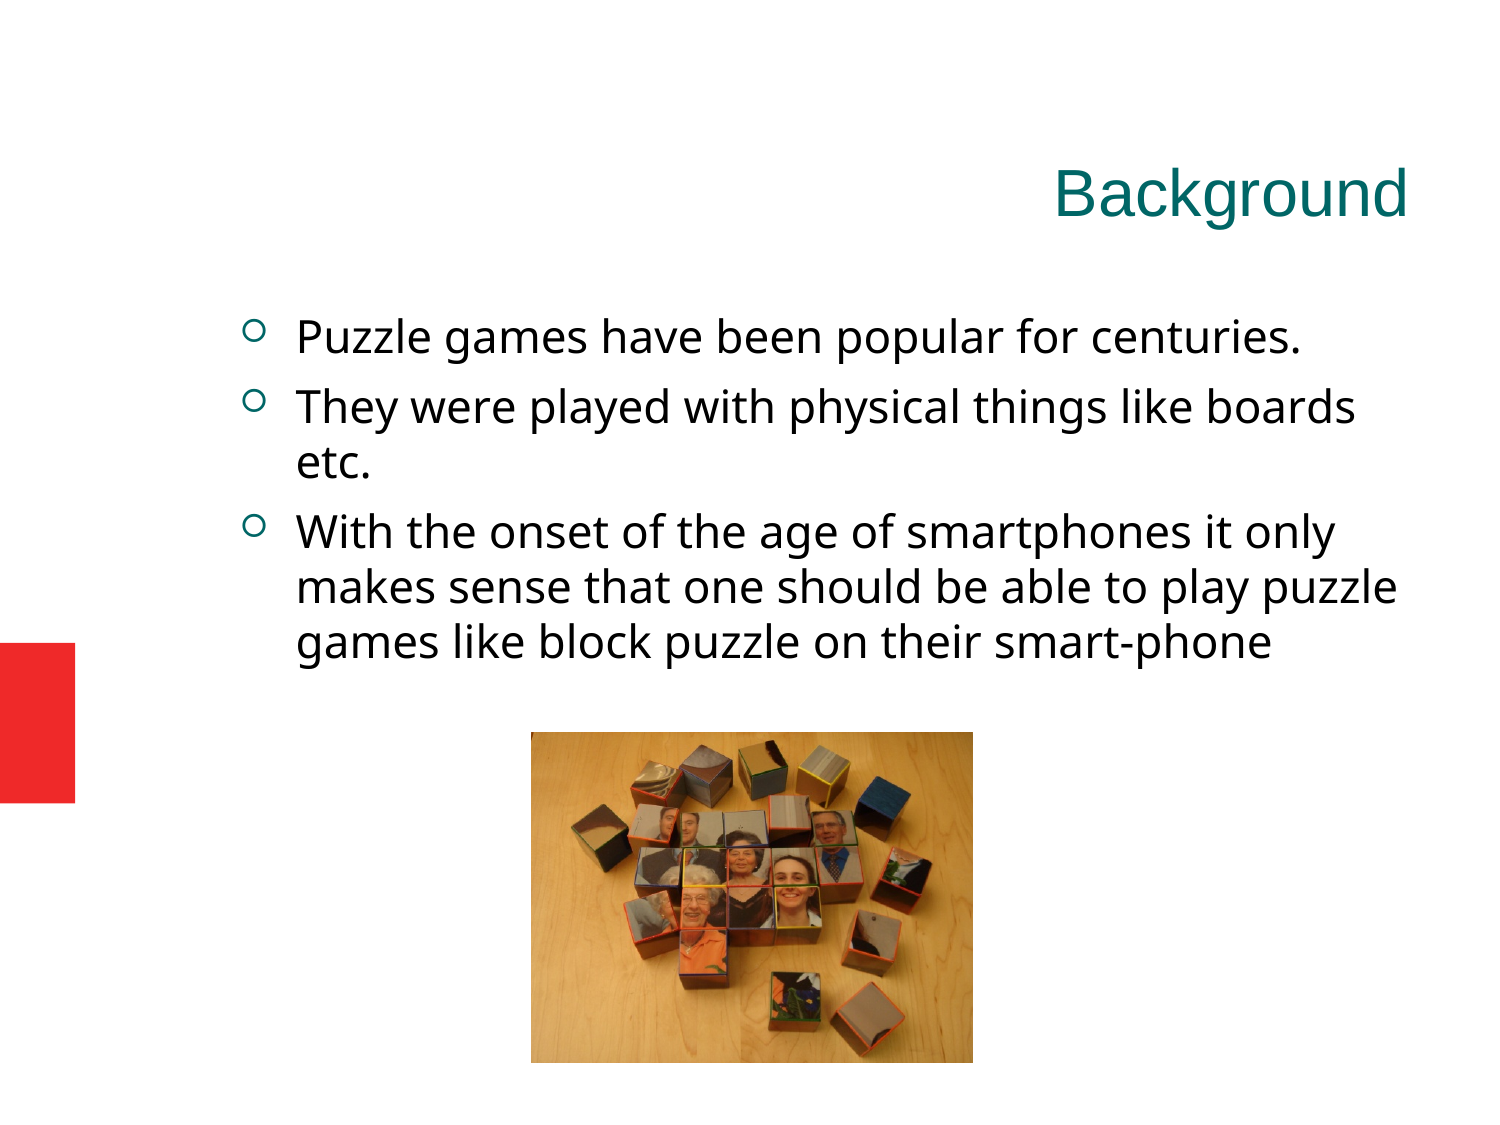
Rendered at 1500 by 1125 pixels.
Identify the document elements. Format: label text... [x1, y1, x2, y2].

text_box Puzzle games have been popular for centuries. They were played with physical things like boards etc. With the onset of the age of smartphones it only makes sense that one should be able to play puzzle games like block puzzle on their smart-phone [224, 299, 1425, 709]
text_box Background [224, 49, 1425, 237]
picture [531, 732, 973, 1063]
